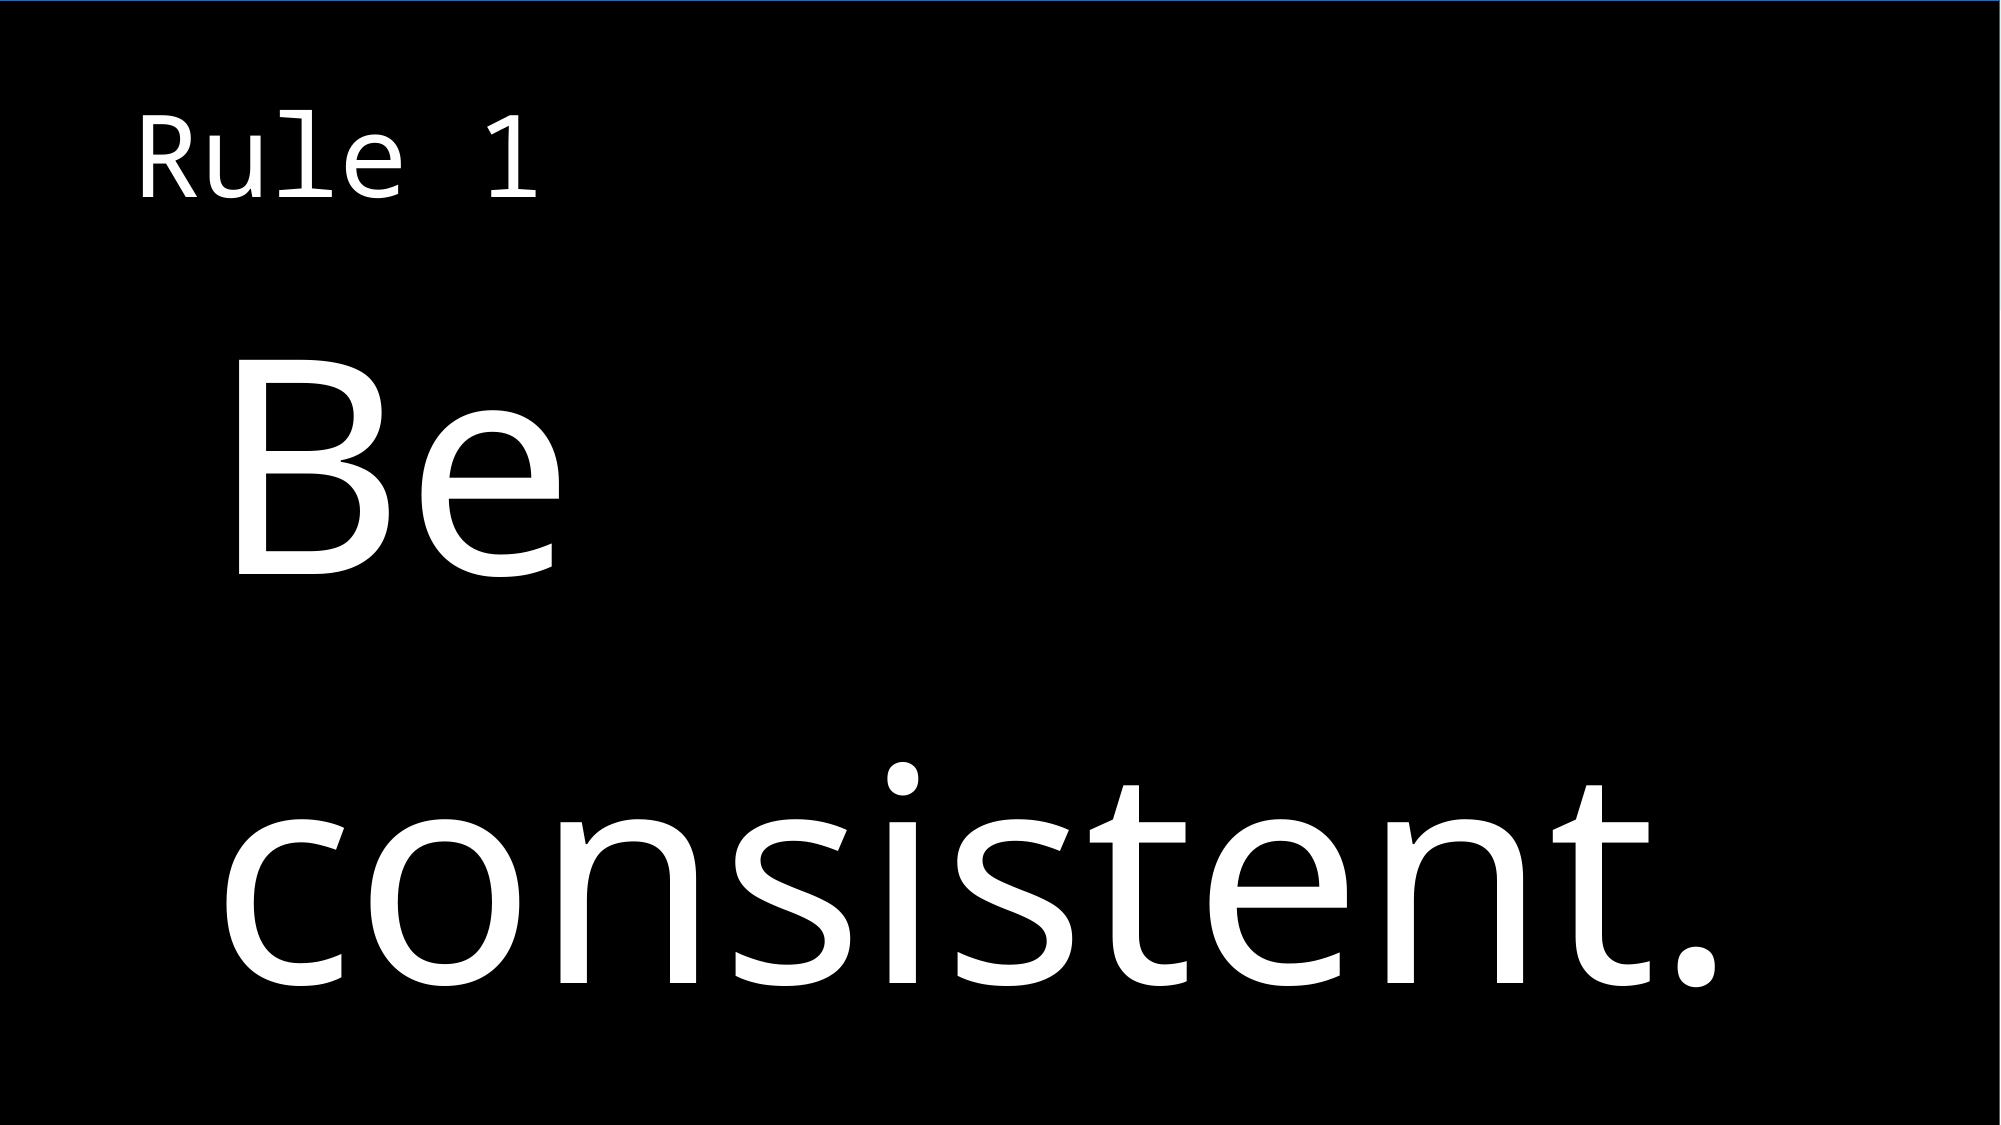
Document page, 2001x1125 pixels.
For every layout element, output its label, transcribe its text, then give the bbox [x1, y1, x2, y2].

title Rule 1 [132, 73, 1868, 233]
text_box [0, 0, 2000, 1125]
subtitle Be consistent. [210, 364, 1866, 962]
